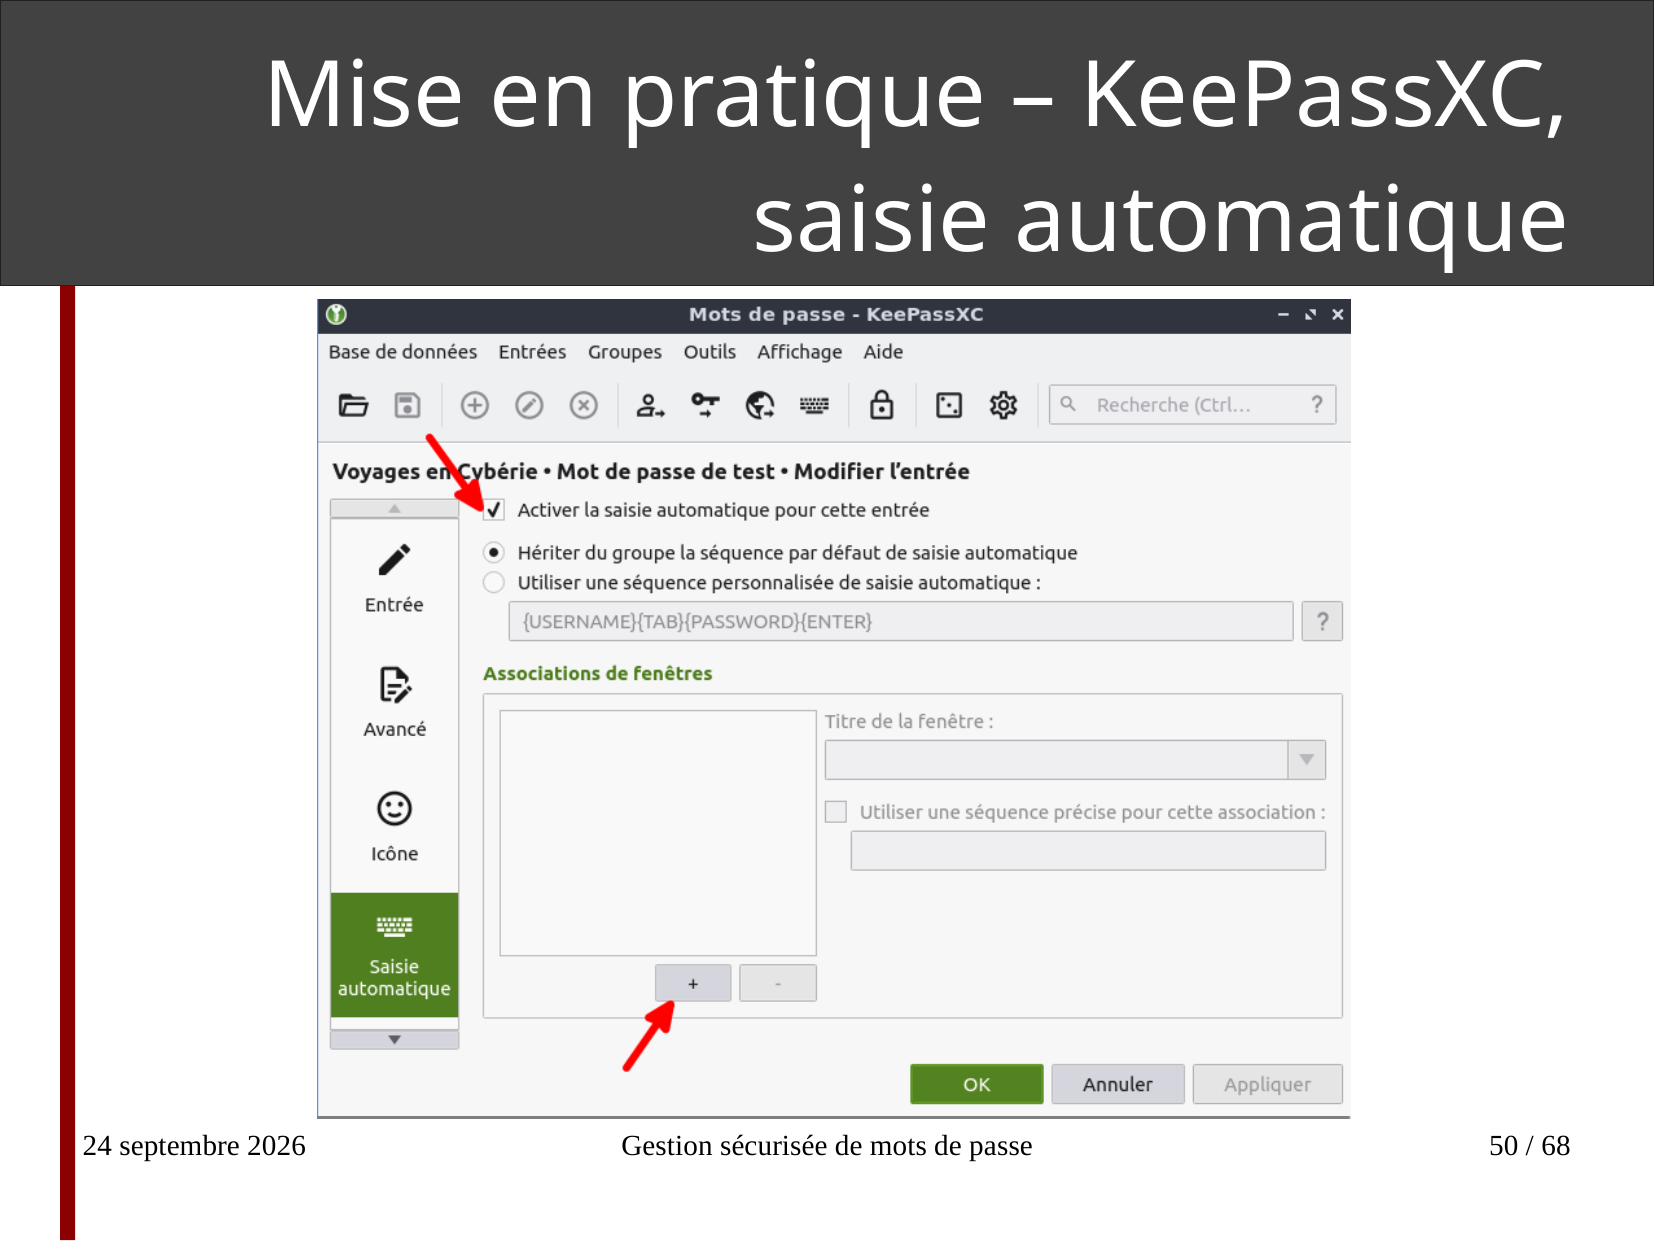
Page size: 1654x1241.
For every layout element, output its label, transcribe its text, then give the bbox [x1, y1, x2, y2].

title Mise en pratique – KeePassXC, saisie automatique [82, 27, 1571, 279]
picture [317, 299, 1351, 1116]
